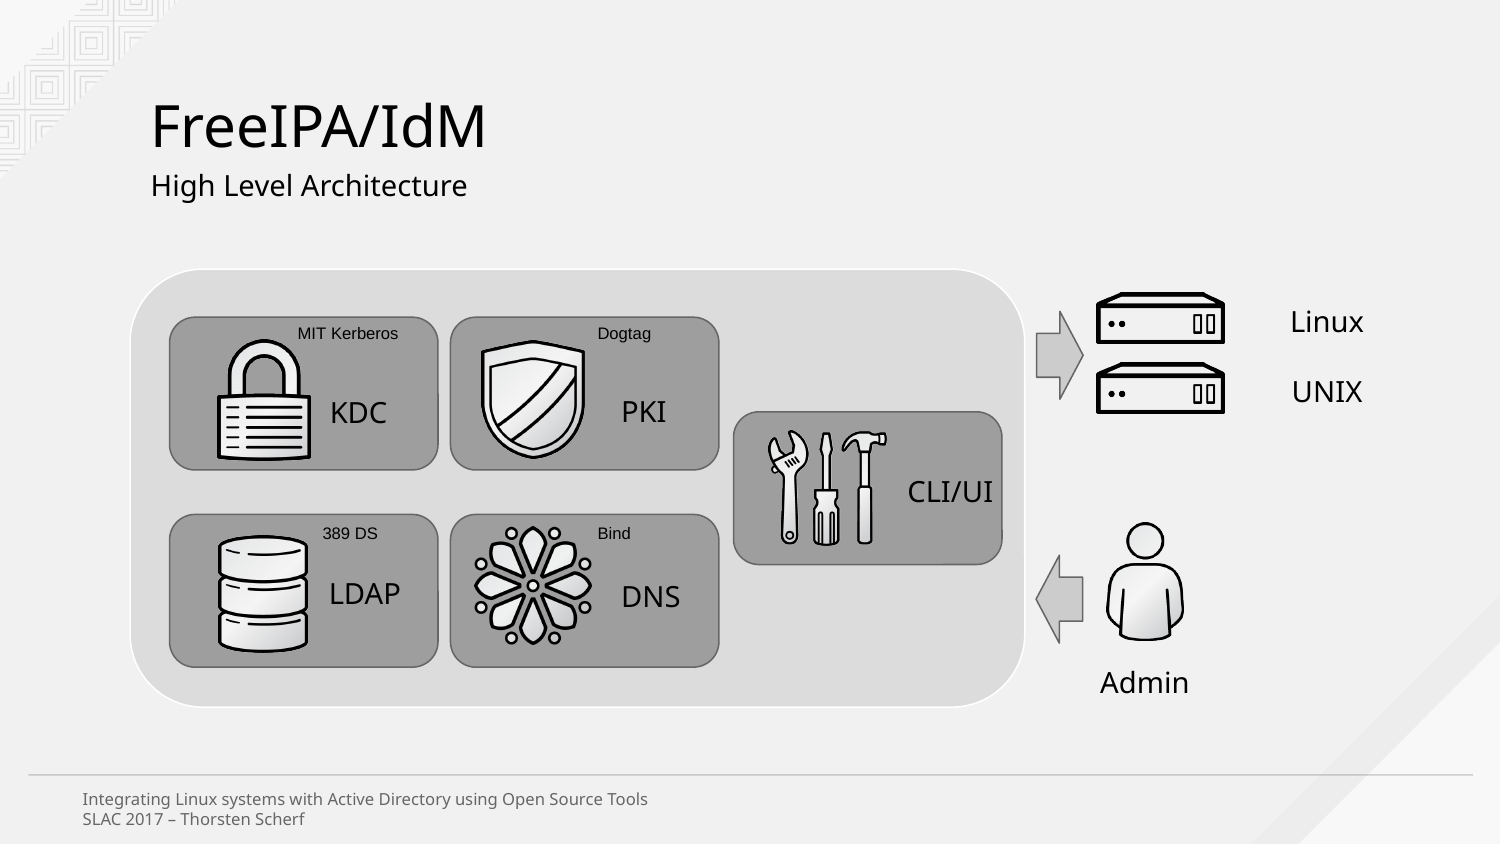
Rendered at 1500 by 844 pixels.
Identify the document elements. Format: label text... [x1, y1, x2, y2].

text_box [1036, 311, 1084, 400]
text_box Linux [1242, 288, 1412, 348]
text_box KDC [314, 379, 485, 440]
text_box [1036, 555, 1083, 644]
text_box 389 DS [307, 507, 556, 559]
title FreeIPA/IdM [135, 0, 1365, 152]
text_box DNS [606, 563, 776, 623]
text_box Admin [1060, 649, 1230, 710]
text_box CLI/UI [892, 458, 1017, 518]
text_box Dogtag [582, 307, 831, 359]
picture [0, 0, 1500, 844]
text_box UNIX [1242, 358, 1412, 418]
text_box LDAP [313, 560, 484, 620]
text_box PKI [606, 378, 776, 438]
text_box MIT Kerberos [282, 307, 531, 359]
subtitle High Level Architecture [135, 152, 1365, 261]
text_box Bind [582, 507, 831, 559]
text_box [130, 269, 1025, 708]
